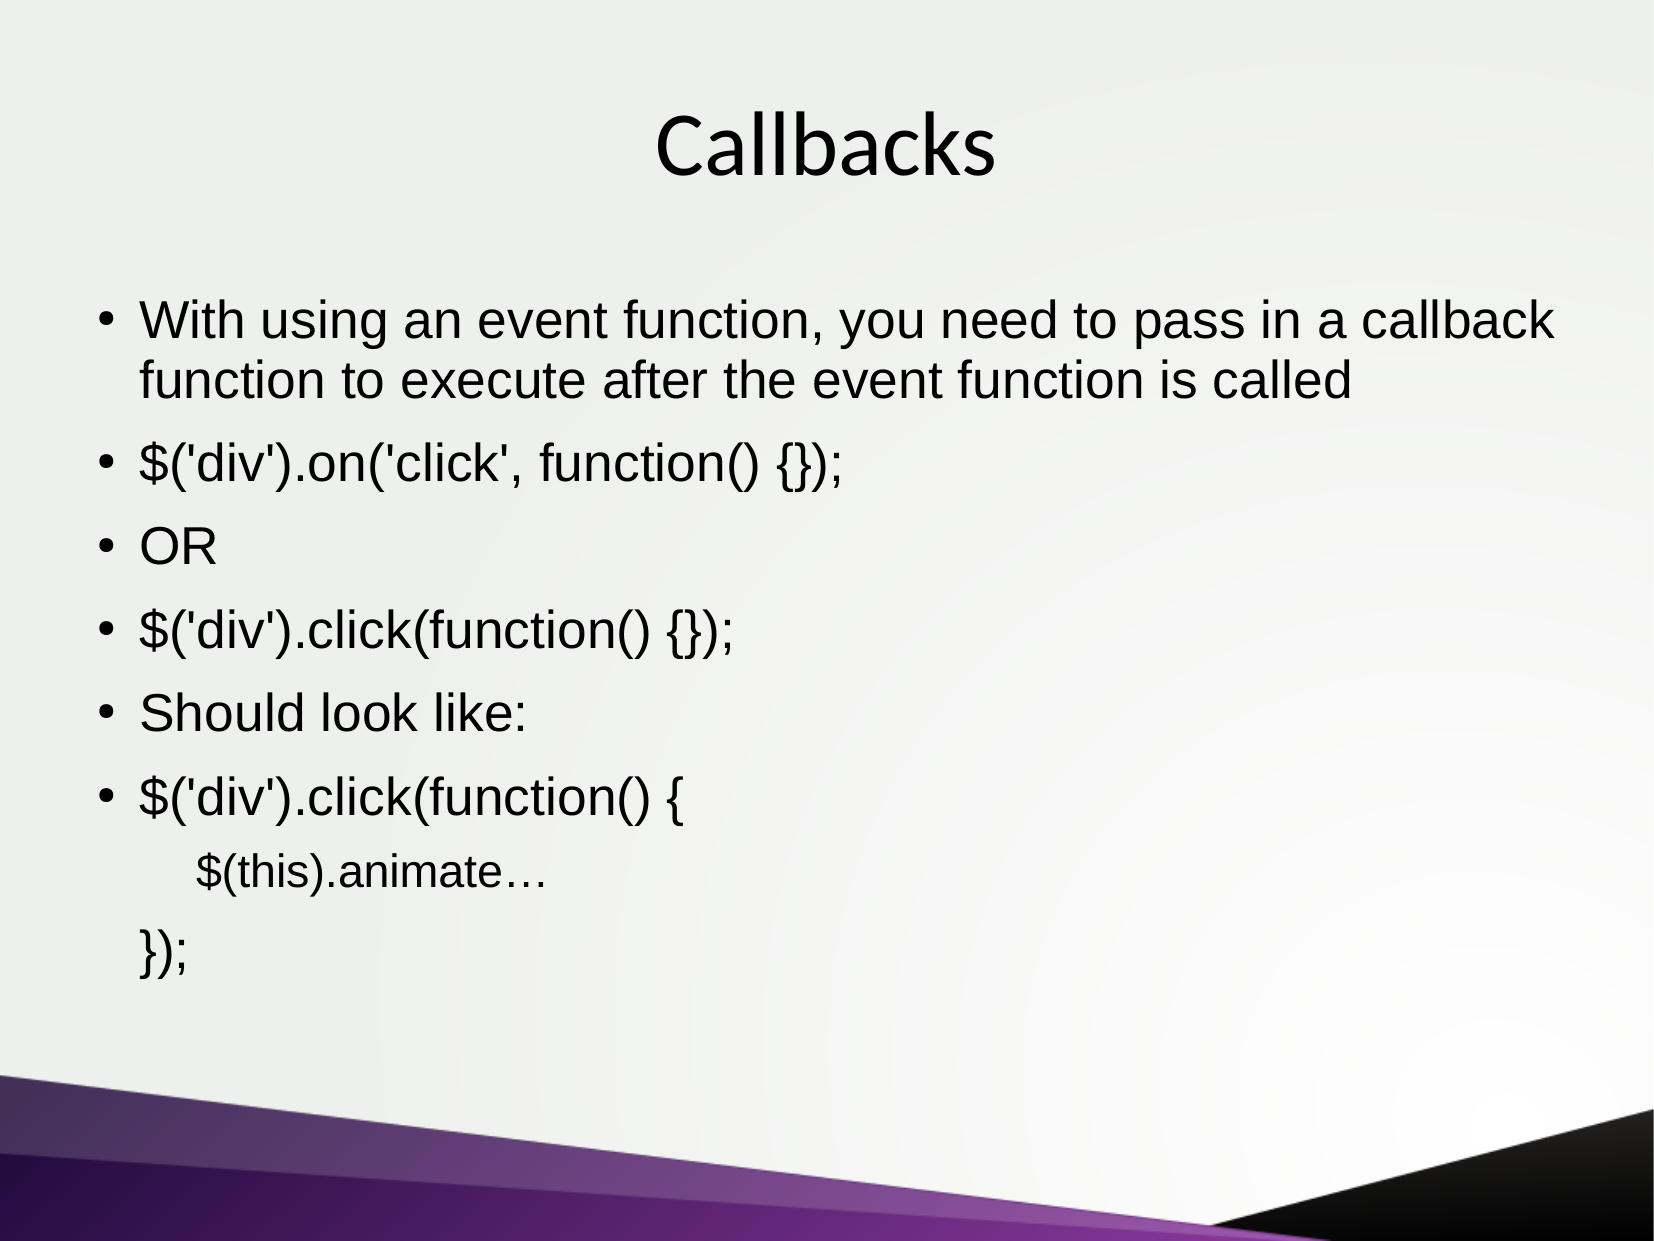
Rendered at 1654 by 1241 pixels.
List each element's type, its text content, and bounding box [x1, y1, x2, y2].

picture [0, 0, 1654, 1241]
title Callbacks [82, 49, 1571, 257]
list With using an event function, you need to pass in a callback function to execute after the event function is called $('div').on('click', function() {}); OR $('div').click(function() {}); Should look like: $('div').click(function() { $(this).animate… }); [82, 290, 1571, 1010]
